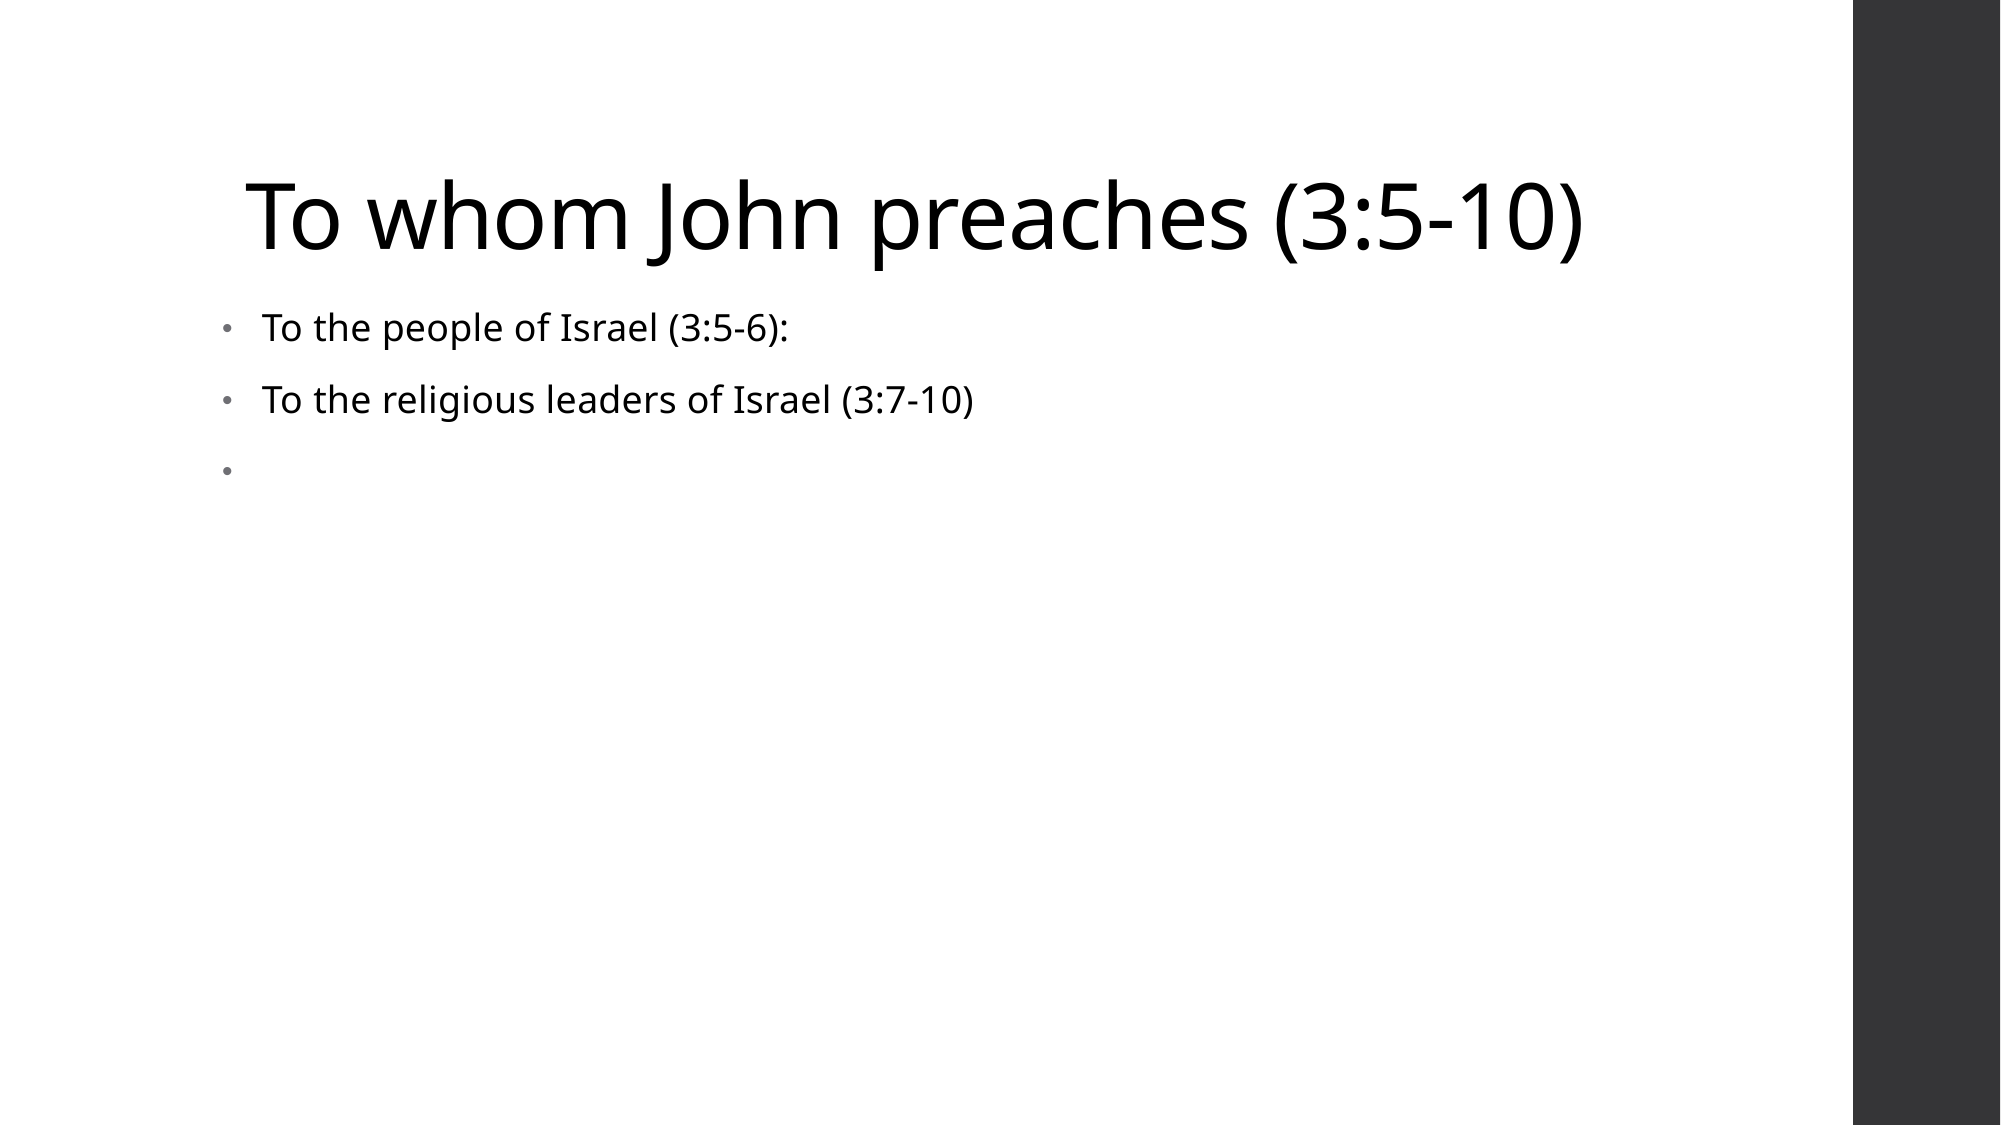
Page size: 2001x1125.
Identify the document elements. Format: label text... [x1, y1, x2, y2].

list To the people of Israel (3:5-6): To the religious leaders of Israel (3:7-10) [206, 299, 1617, 1014]
title To whom John preaches (3:5-10) [206, 60, 1797, 278]
